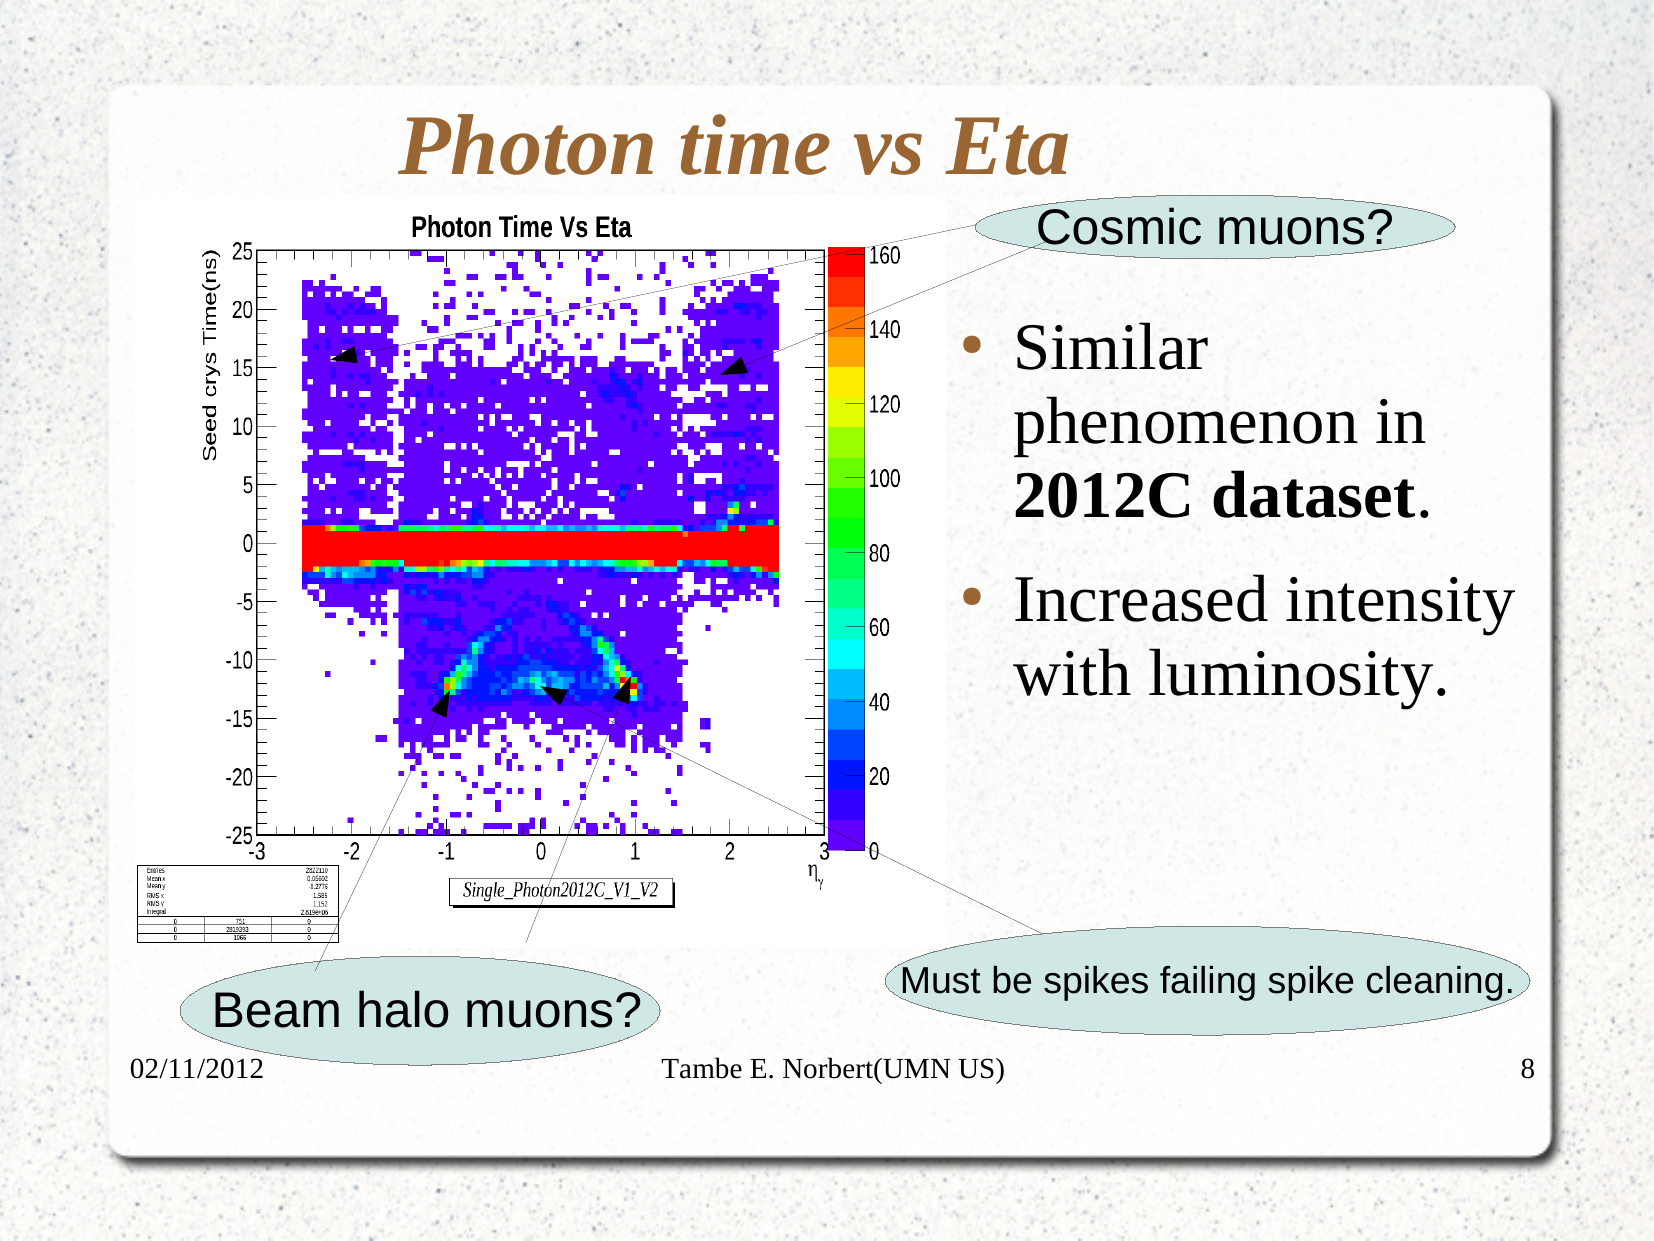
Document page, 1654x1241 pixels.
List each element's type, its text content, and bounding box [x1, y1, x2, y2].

text_box Must be spikes failing spike cleaning. [885, 926, 1531, 1036]
list Similar phenomenon in 2012C dataset. Increased intensity with luminosity. [946, 309, 1561, 710]
text_box Cosmic muons? [975, 195, 1456, 259]
picture [0, 0, 1654, 1241]
title Photon time vs Eta [285, 96, 1186, 196]
text_box Beam halo muons? [180, 956, 661, 1066]
